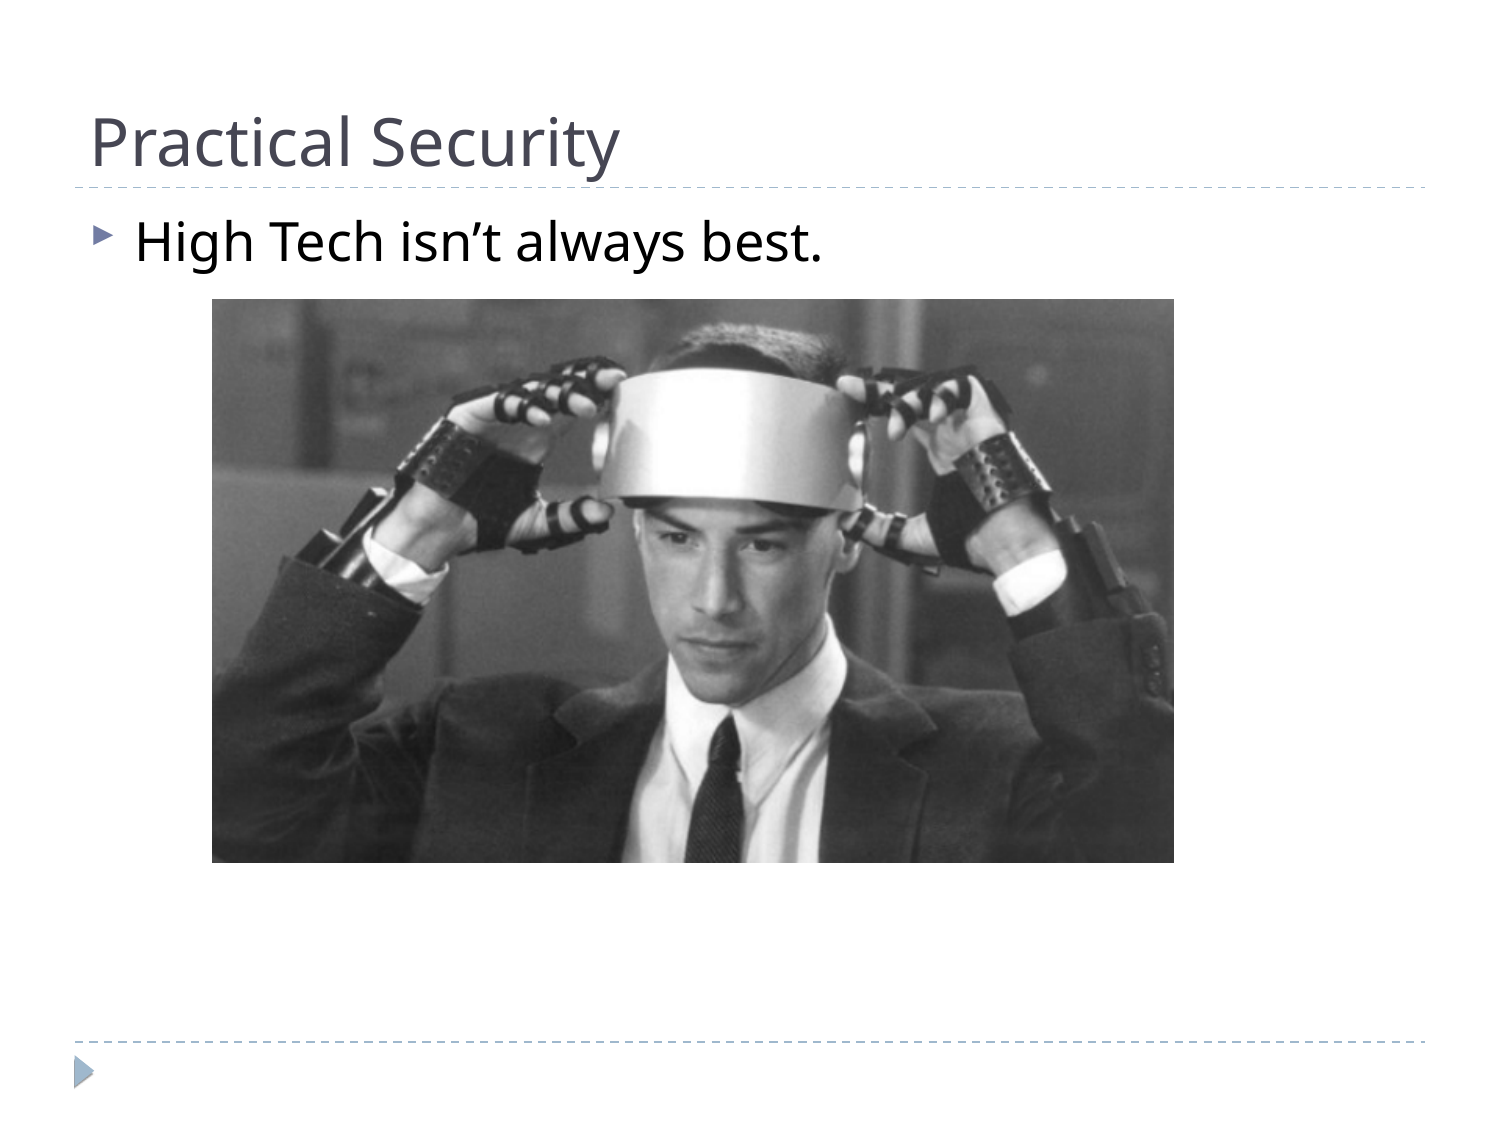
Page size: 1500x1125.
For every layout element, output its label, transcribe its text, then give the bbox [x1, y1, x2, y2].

list High Tech isn’t always best. [75, 200, 1425, 1010]
picture [212, 299, 1174, 863]
title Practical Security [75, 24, 1425, 188]
